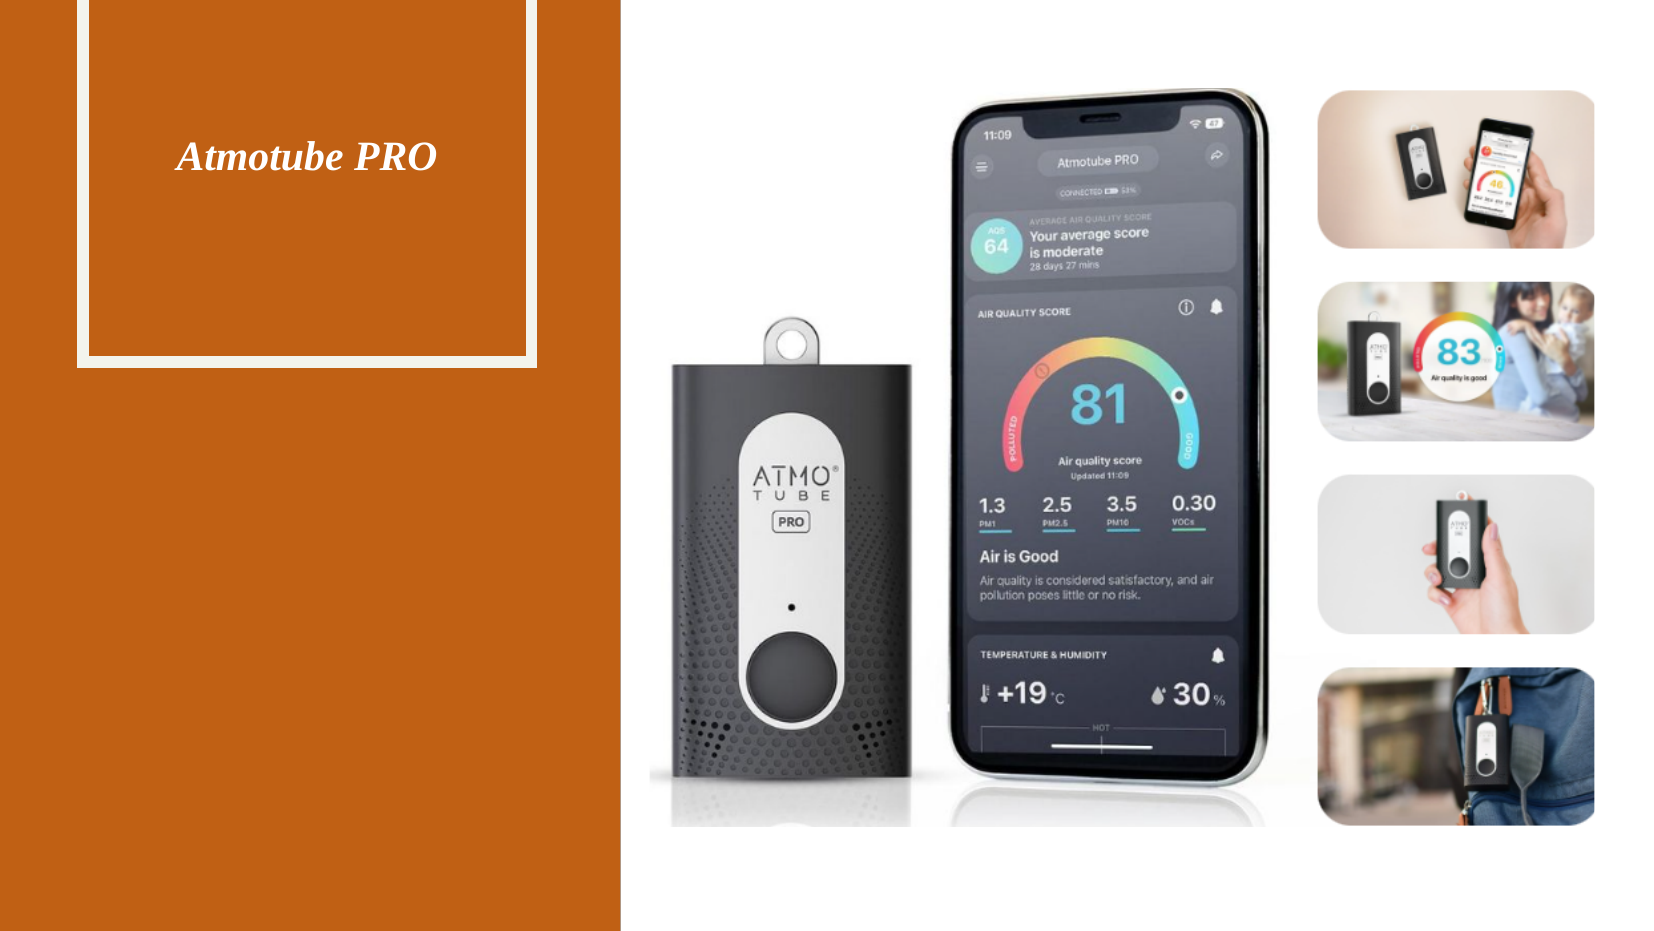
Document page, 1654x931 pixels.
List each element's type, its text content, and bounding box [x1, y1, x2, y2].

title Atmotube PRO [82, 0, 532, 362]
picture [0, 0, 1654, 931]
